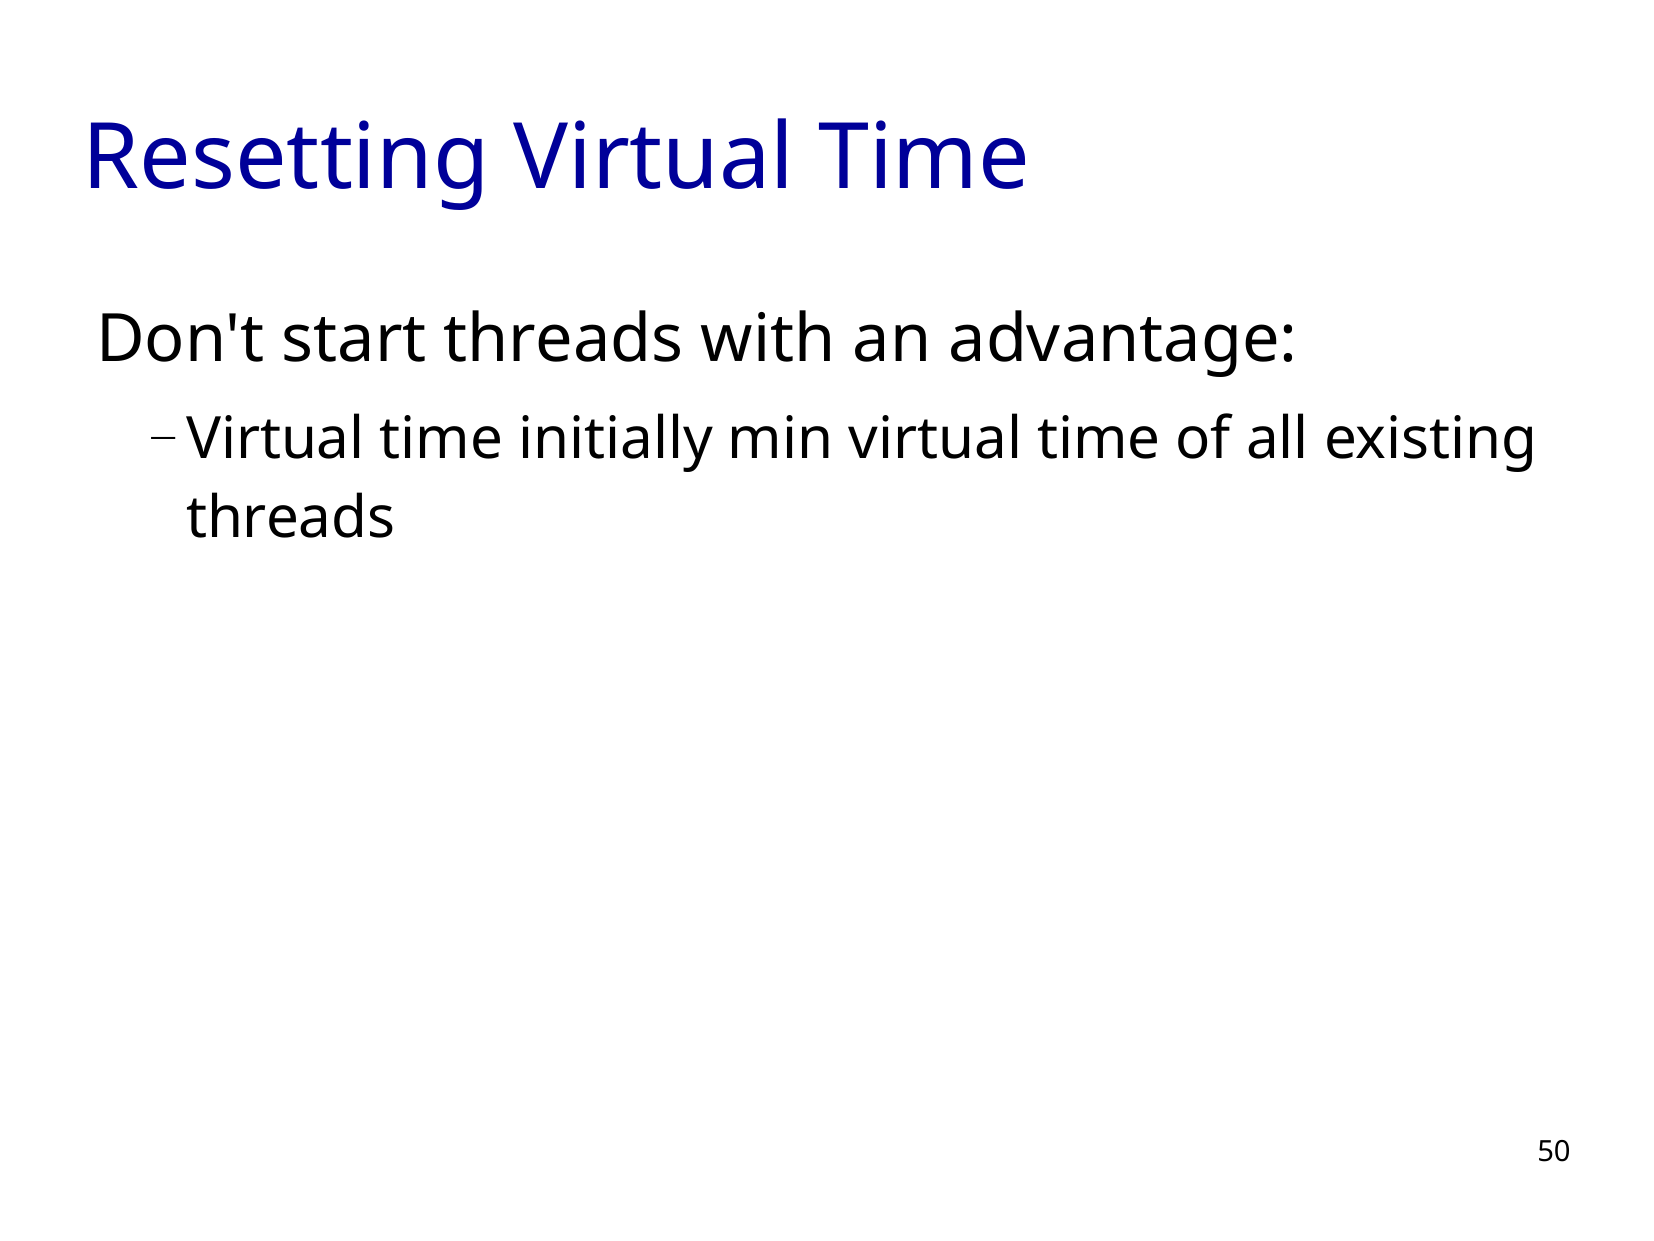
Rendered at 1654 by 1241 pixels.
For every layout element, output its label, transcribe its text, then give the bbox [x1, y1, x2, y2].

title Resetting Virtual Time [82, 49, 1571, 257]
list Don't start threads with an advantage: Virtual time initially min virtual time of all existing threads [60, 290, 1571, 1096]
